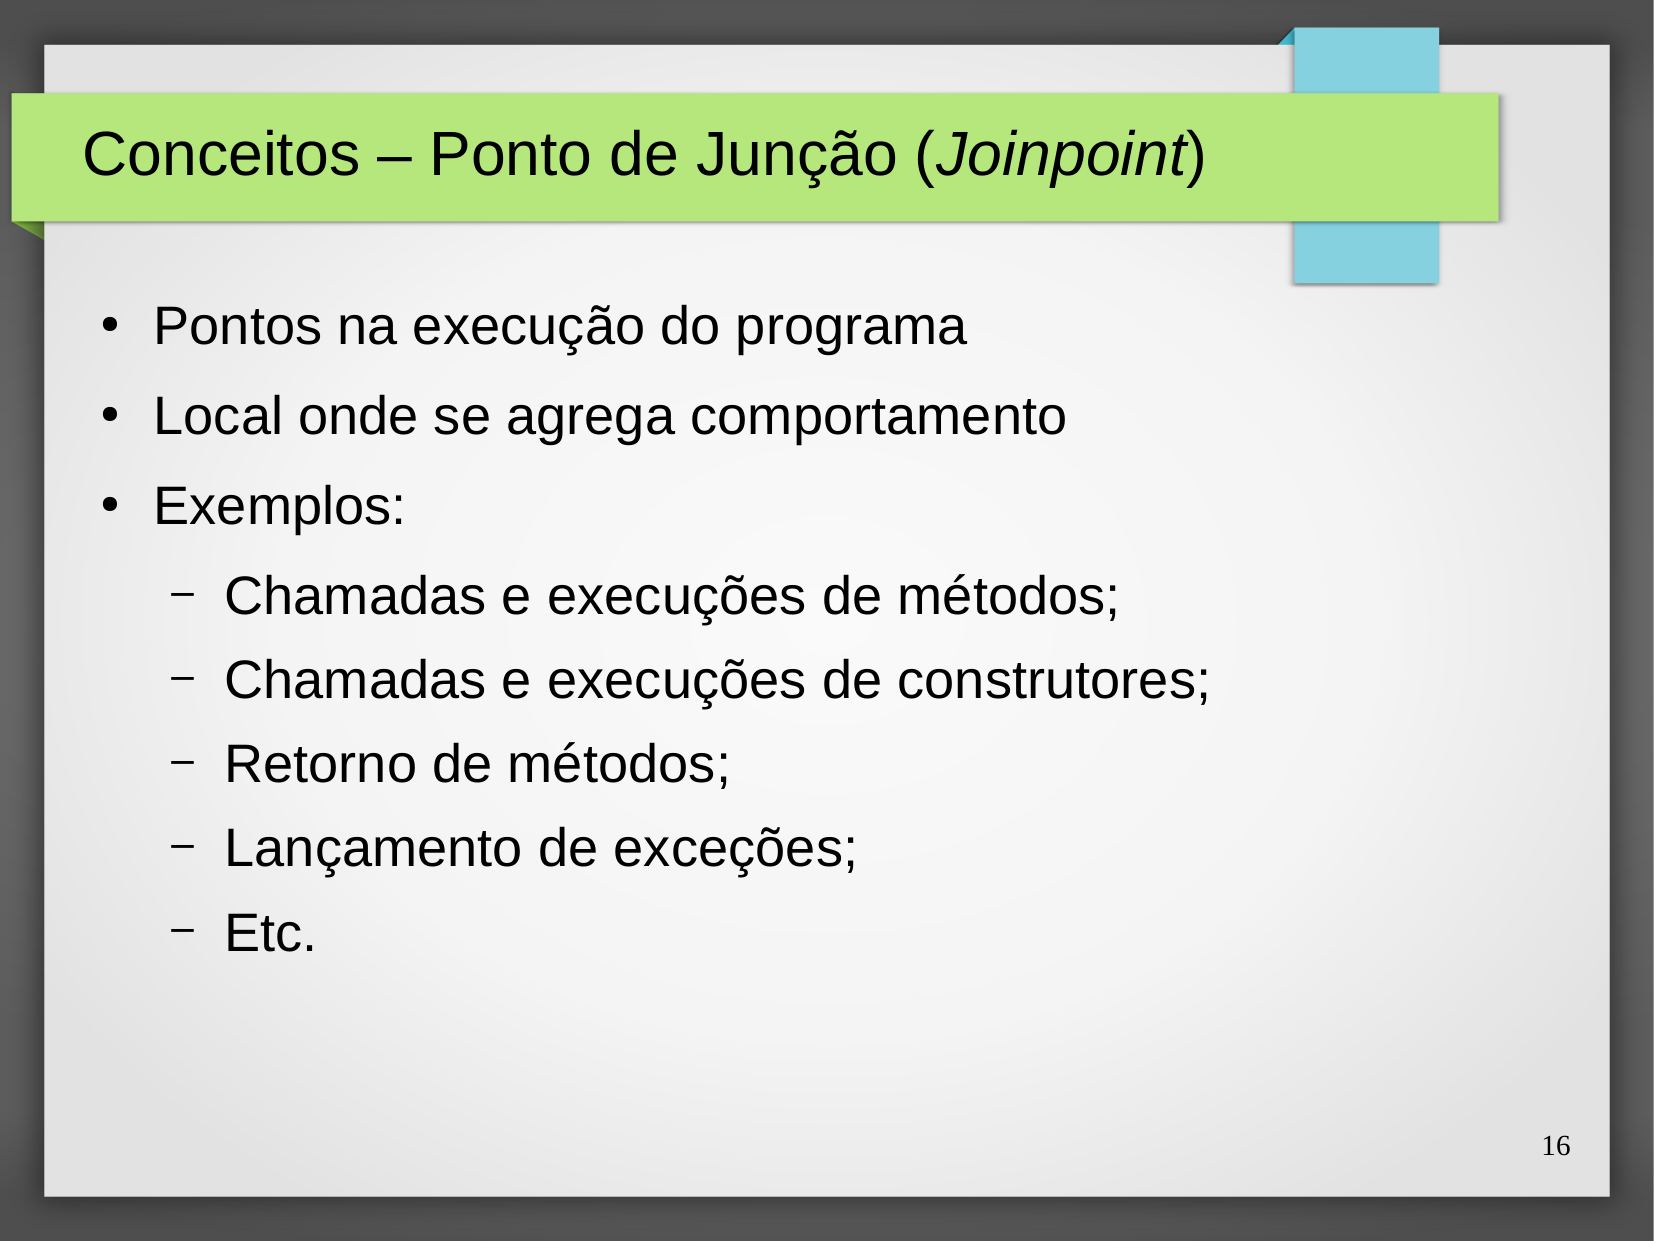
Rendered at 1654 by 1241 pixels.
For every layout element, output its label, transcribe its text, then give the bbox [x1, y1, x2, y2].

picture [0, 0, 1654, 1241]
list Pontos na execução do programa Local onde se agrega comportamento Exemplos: Chamadas e execuções de métodos; Chamadas e execuções de construtores; Retorno de métodos; Lançamento de exceções; Etc. [82, 295, 1571, 1015]
title Conceitos – Ponto de Junção (Joinpoint) [82, 94, 1264, 213]
